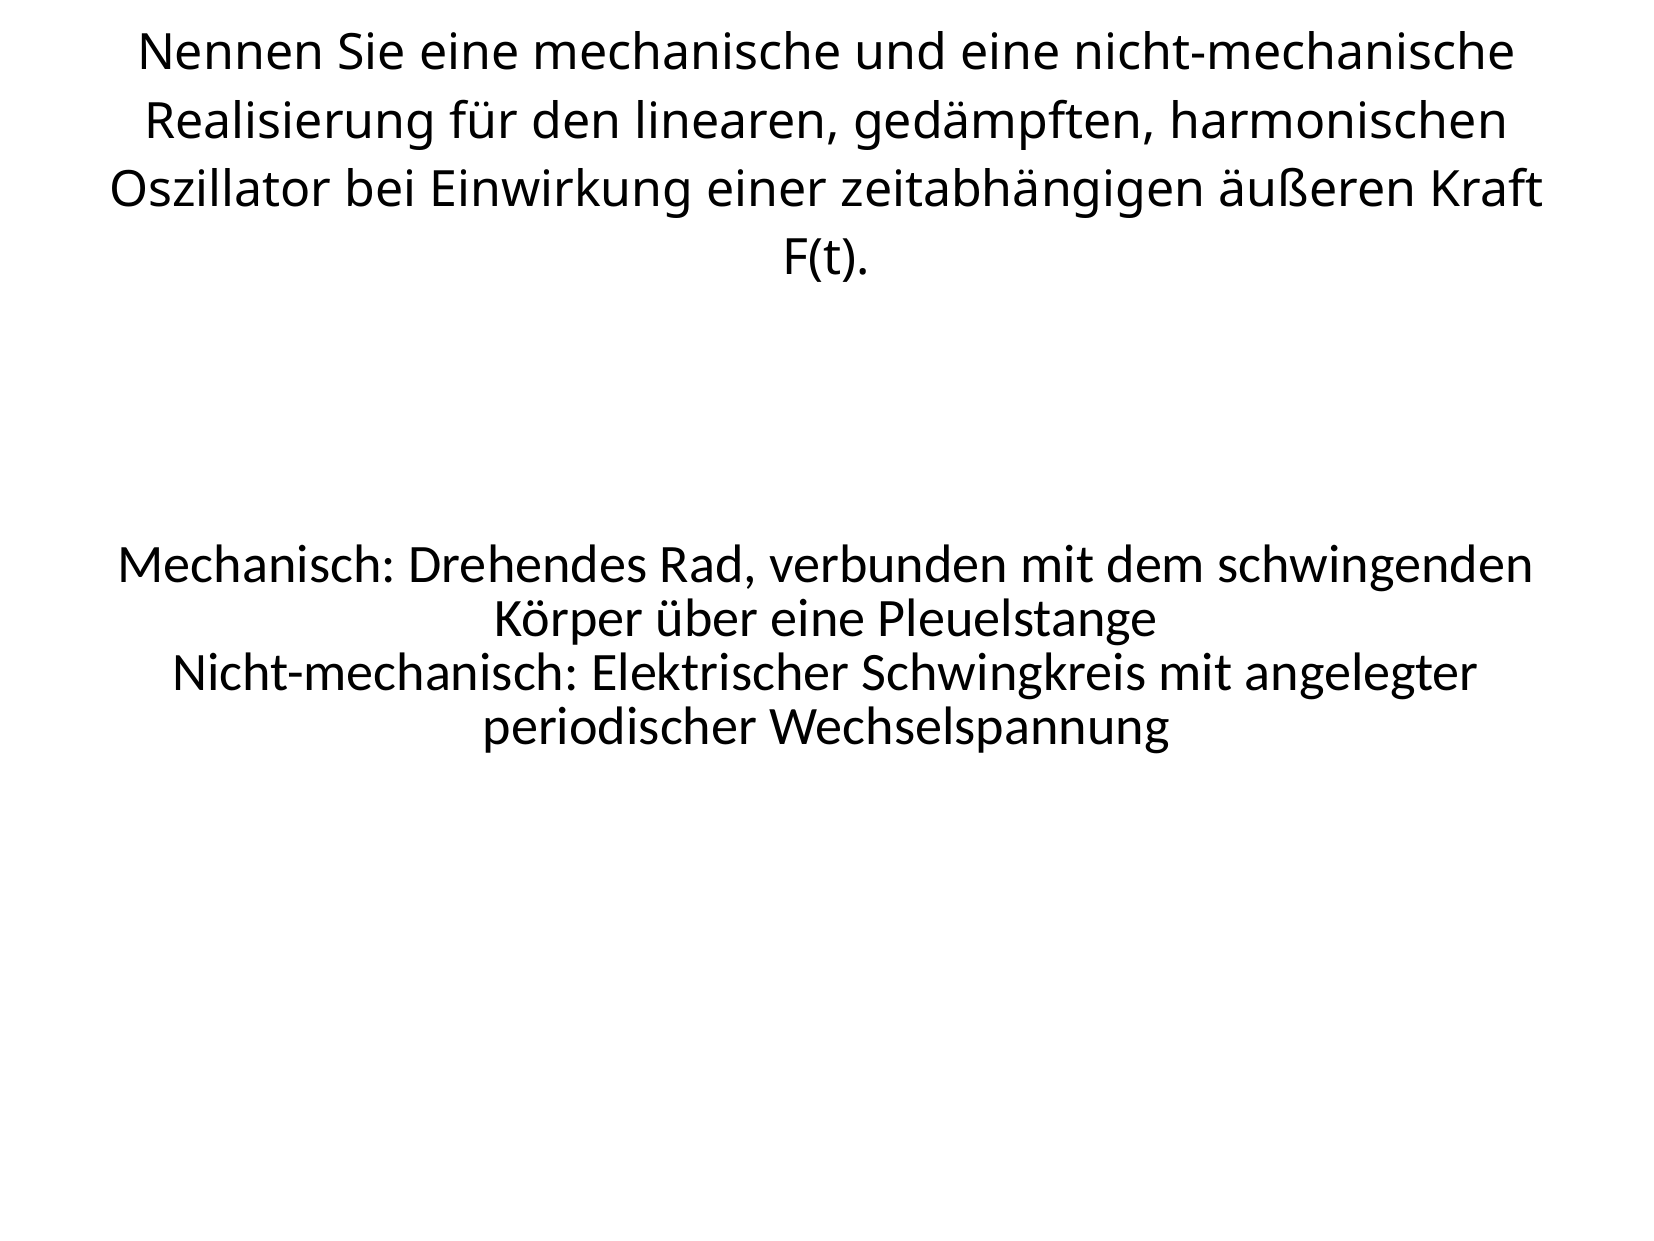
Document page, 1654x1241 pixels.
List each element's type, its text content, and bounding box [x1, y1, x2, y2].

title Nennen Sie eine mechanische und eine nicht-mechanische Realisierung für den linearen, gedämpften, harmonischen Oszillator bei Einwirkung einer zeitabhängigen äußeren Kraft F(t). [82, 33, 1571, 272]
subtitle Mechanisch: Drehendes Rad, verbunden mit dem schwingenden Körper über eine Pleuelstange Nicht-mechanisch: Elektrischer Schwingkreis mit angelegter periodischer Wechselspannung [82, 290, 1571, 1010]
